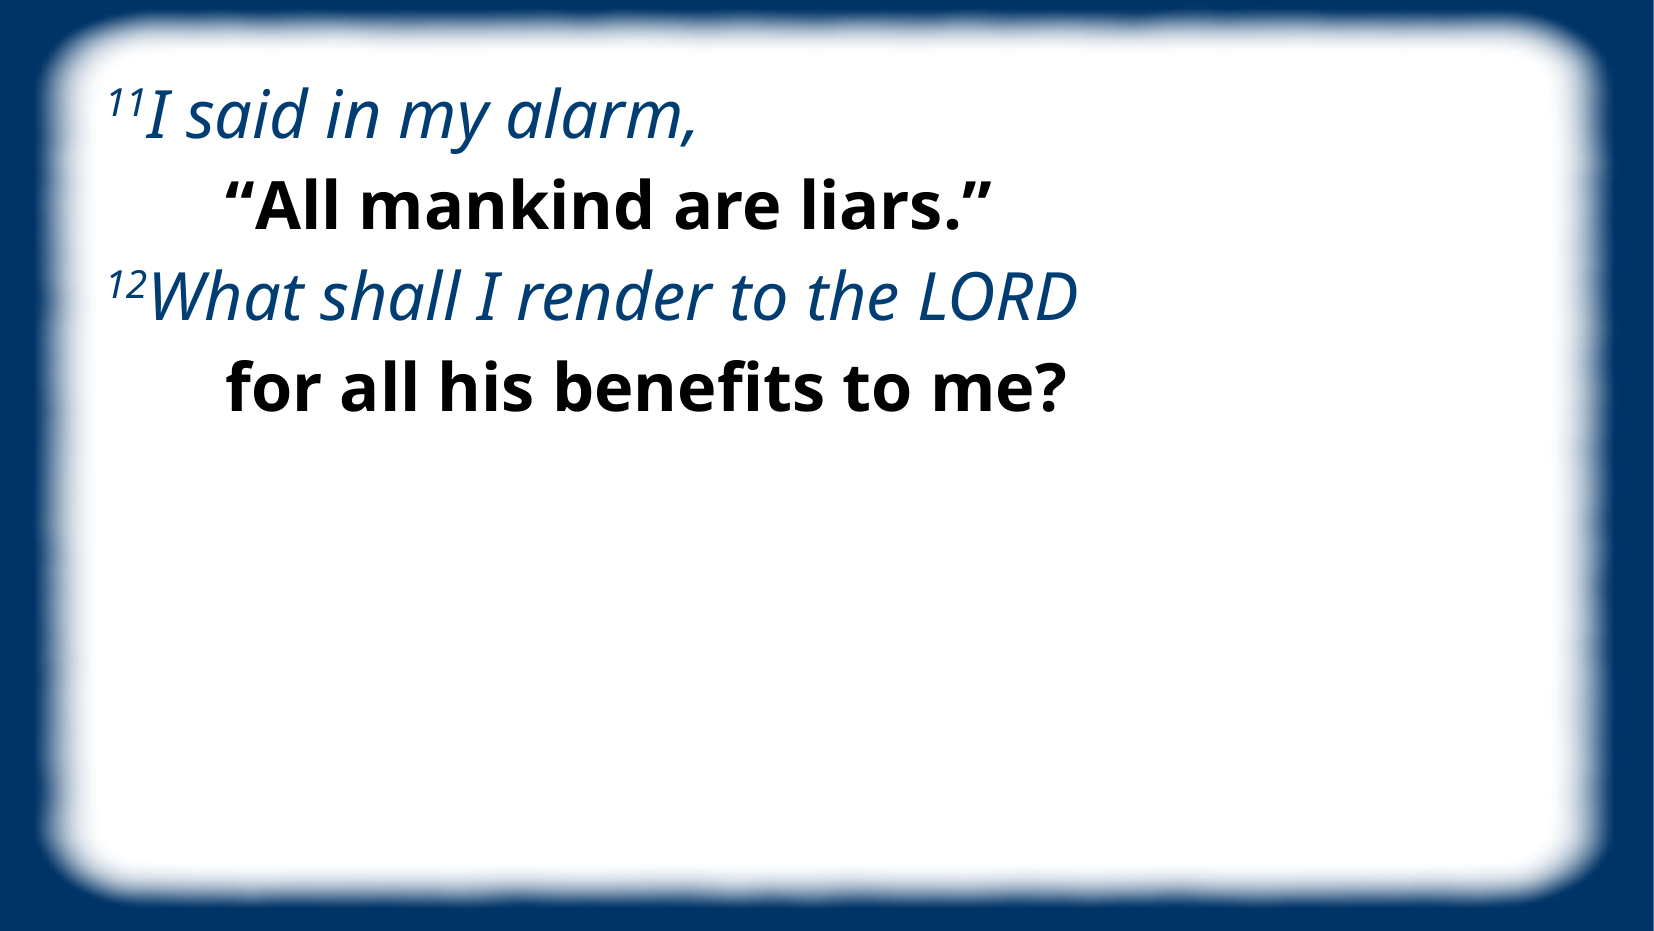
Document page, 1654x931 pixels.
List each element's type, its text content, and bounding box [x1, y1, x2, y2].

picture [0, 0, 1654, 931]
text_box 11I said in my alarm, “All mankind are liars.” 12What shall I render to the LORD for all his benefits to me? [90, 60, 1546, 436]
